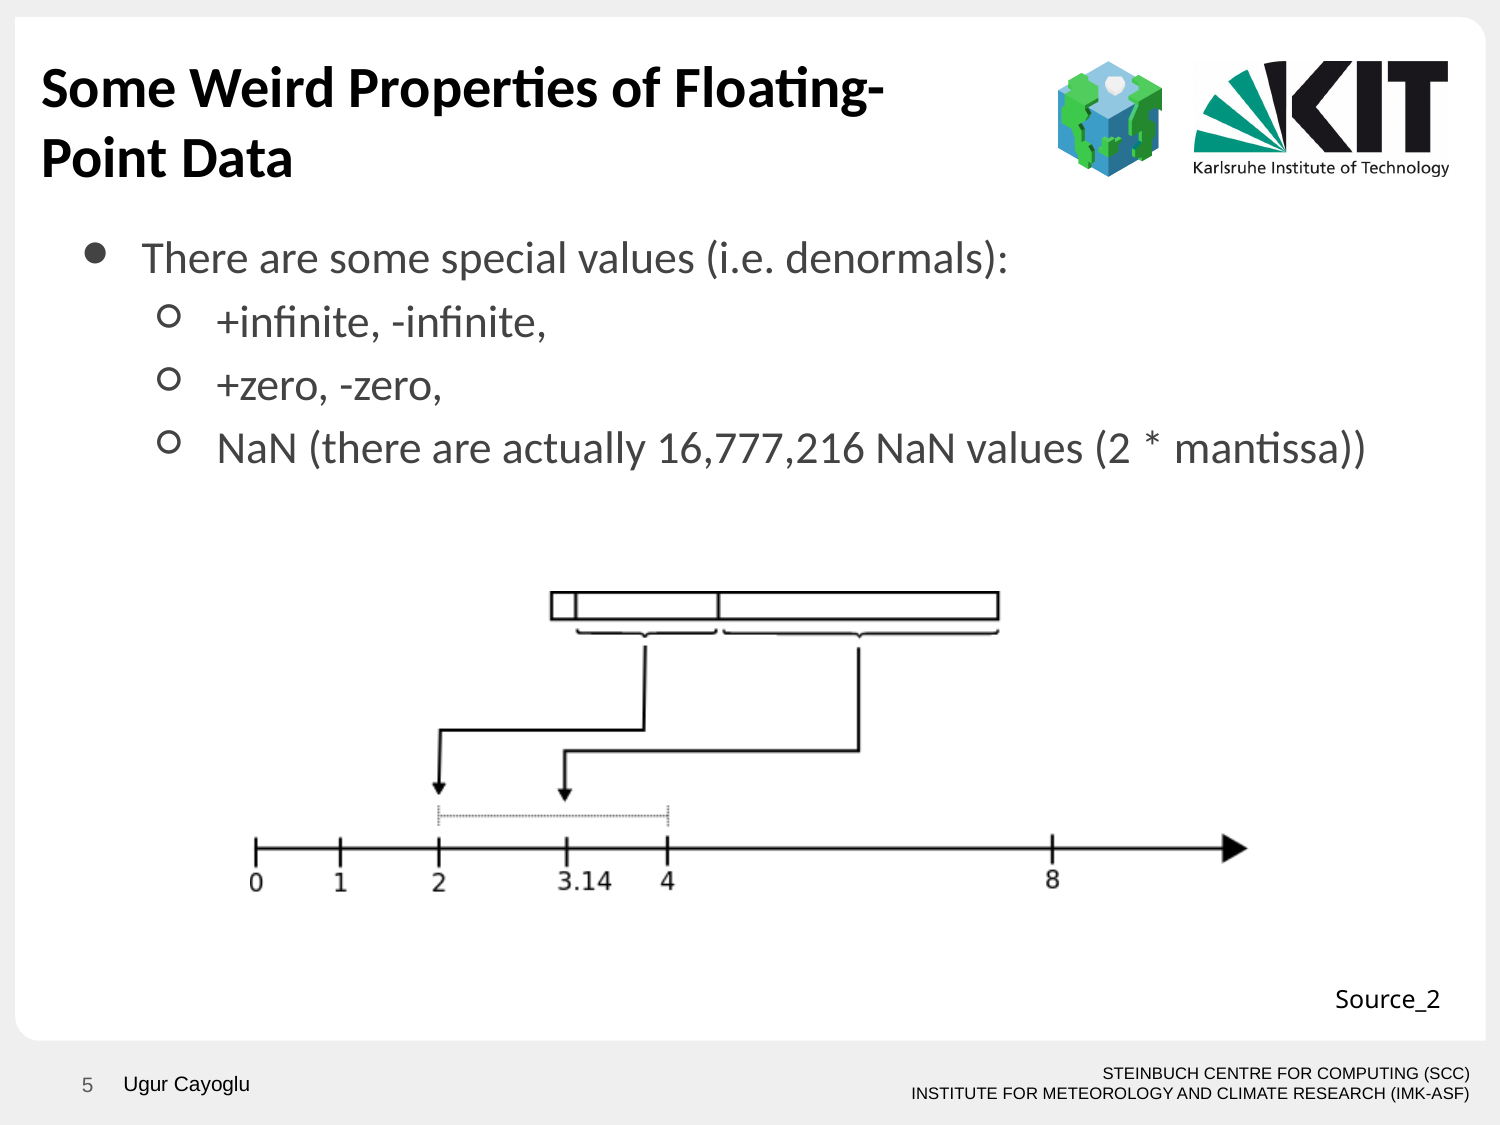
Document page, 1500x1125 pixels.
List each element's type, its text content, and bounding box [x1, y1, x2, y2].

picture [1194, 61, 1449, 177]
picture [250, 591, 1250, 895]
picture [1058, 61, 1162, 177]
slide_number <number> [18, 1040, 109, 1125]
text_box Ugur Cayoglu [108, 1057, 764, 1109]
title Some Weird Properties of Floating-Point Data [26, 39, 1027, 200]
list There are some special values (i.e. denormals): +infinite, -infinite, +zero, -zero, NaN (there are actually 16,777,216 NaN values (2 * mantissa)) [51, 204, 1486, 668]
text_box Source_2 [1320, 968, 1474, 1028]
text_box STEINBUCH CENTRE FOR COMPUTING (SCC) INSTITUTE FOR METEOROLOGY AND CLIMATE RESEARCH (IMK-ASF) [420, 1040, 1486, 1125]
text_box [15, 17, 1486, 1041]
